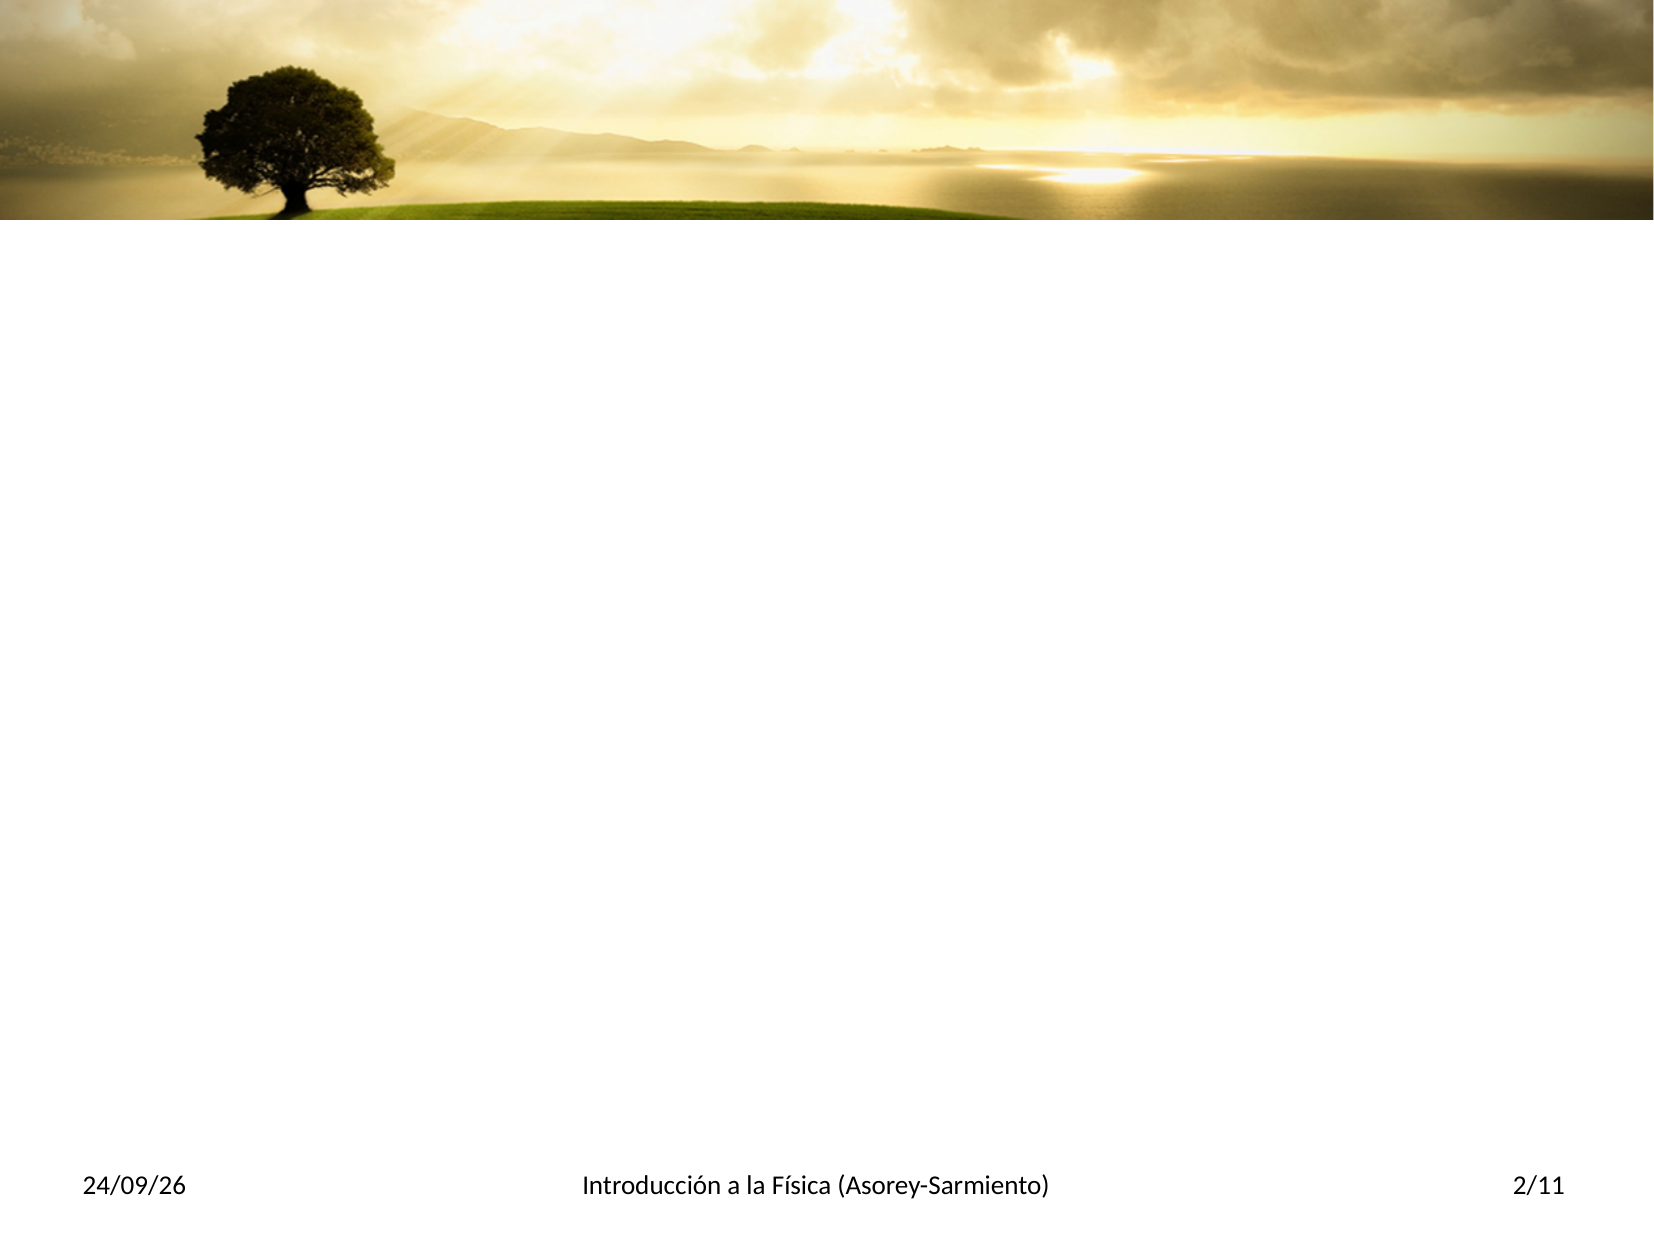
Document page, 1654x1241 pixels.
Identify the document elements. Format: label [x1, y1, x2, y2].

picture [0, 0, 1654, 220]
